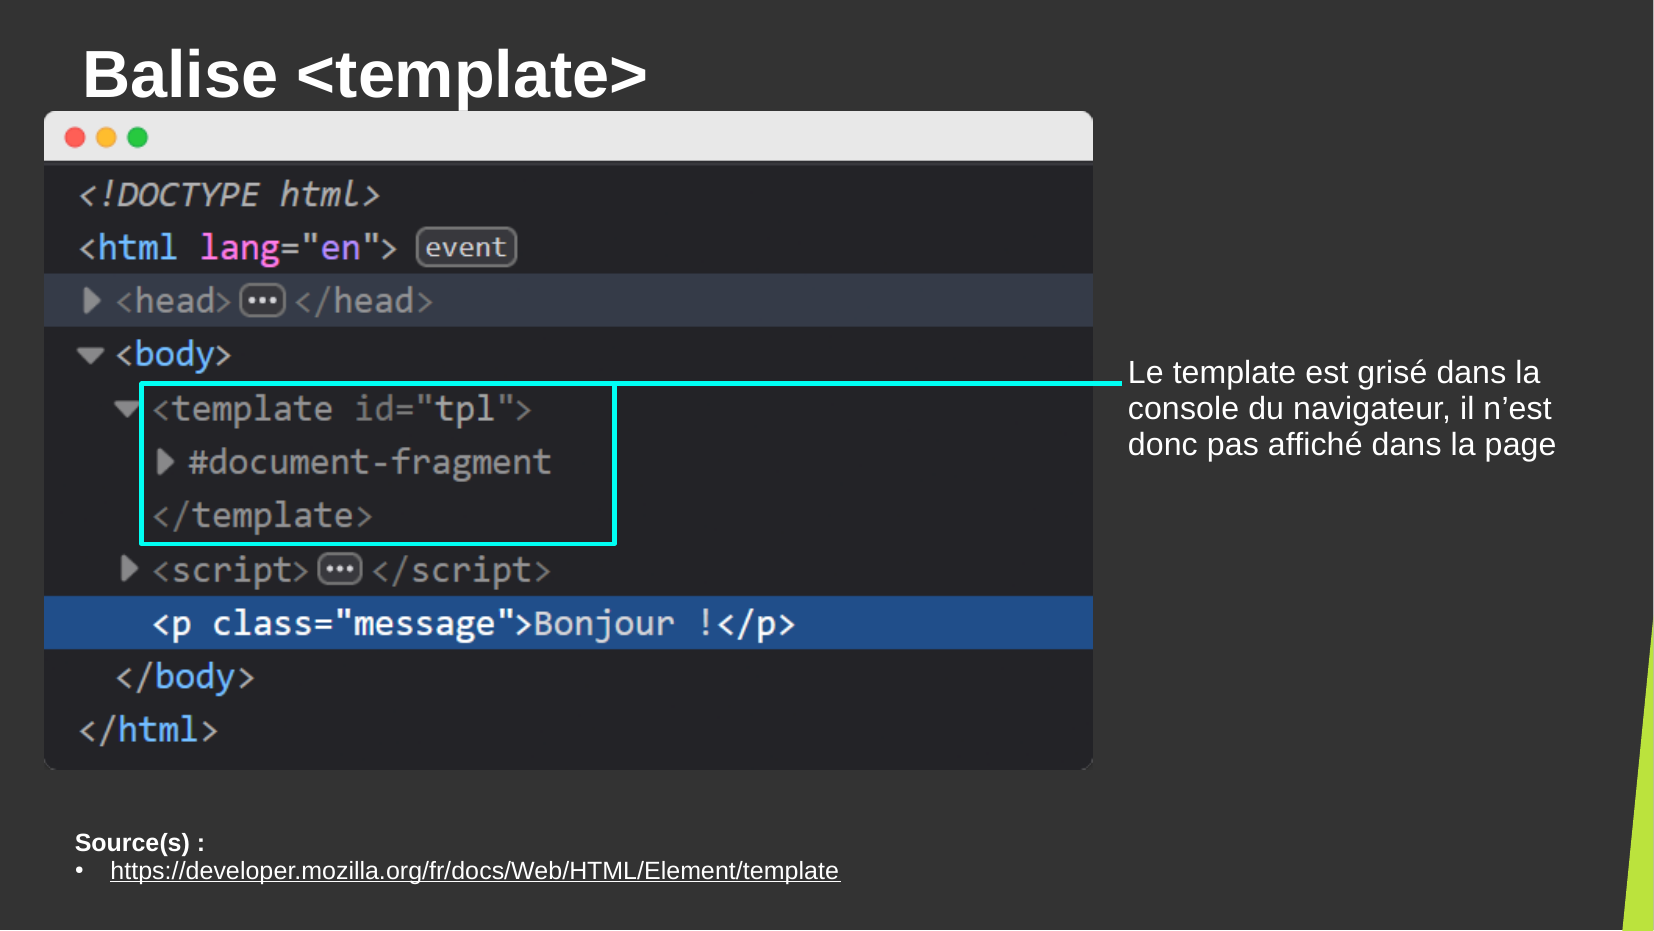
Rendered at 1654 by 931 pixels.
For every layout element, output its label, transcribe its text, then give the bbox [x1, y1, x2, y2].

picture [144, 386, 612, 542]
picture [44, 111, 1093, 770]
list Le template est grisé dans la console du navigateur, il n’est donc pas affiché dans la page [1127, 354, 1565, 473]
title Balise <template> [82, 37, 1571, 112]
text_box Source(s) : https://developer.mozilla.org/fr/docs/Web/HTML/Element/template [60, 821, 1546, 931]
text_box [1622, 609, 1654, 931]
